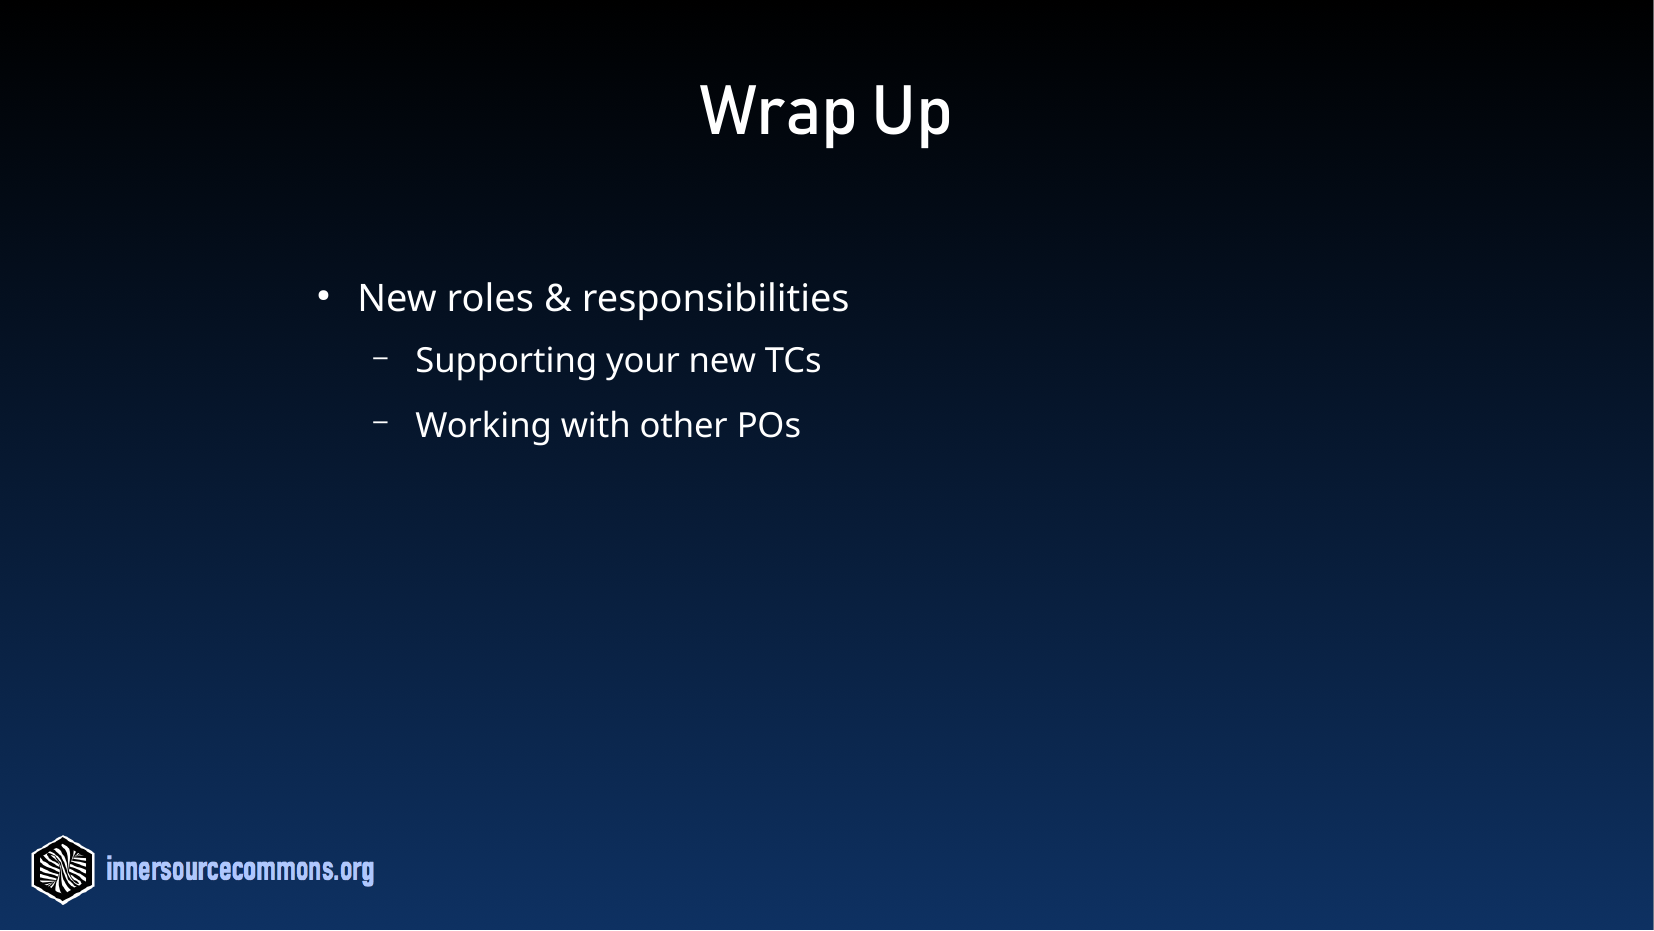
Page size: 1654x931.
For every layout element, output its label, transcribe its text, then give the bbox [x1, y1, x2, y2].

title Wrap Up [82, 37, 1571, 193]
text_box New roles & responsibilities [303, 270, 857, 336]
picture [0, 0, 1654, 930]
text_box Supporting your new TCs [303, 335, 825, 395]
text_box Working with other POs [303, 400, 804, 459]
